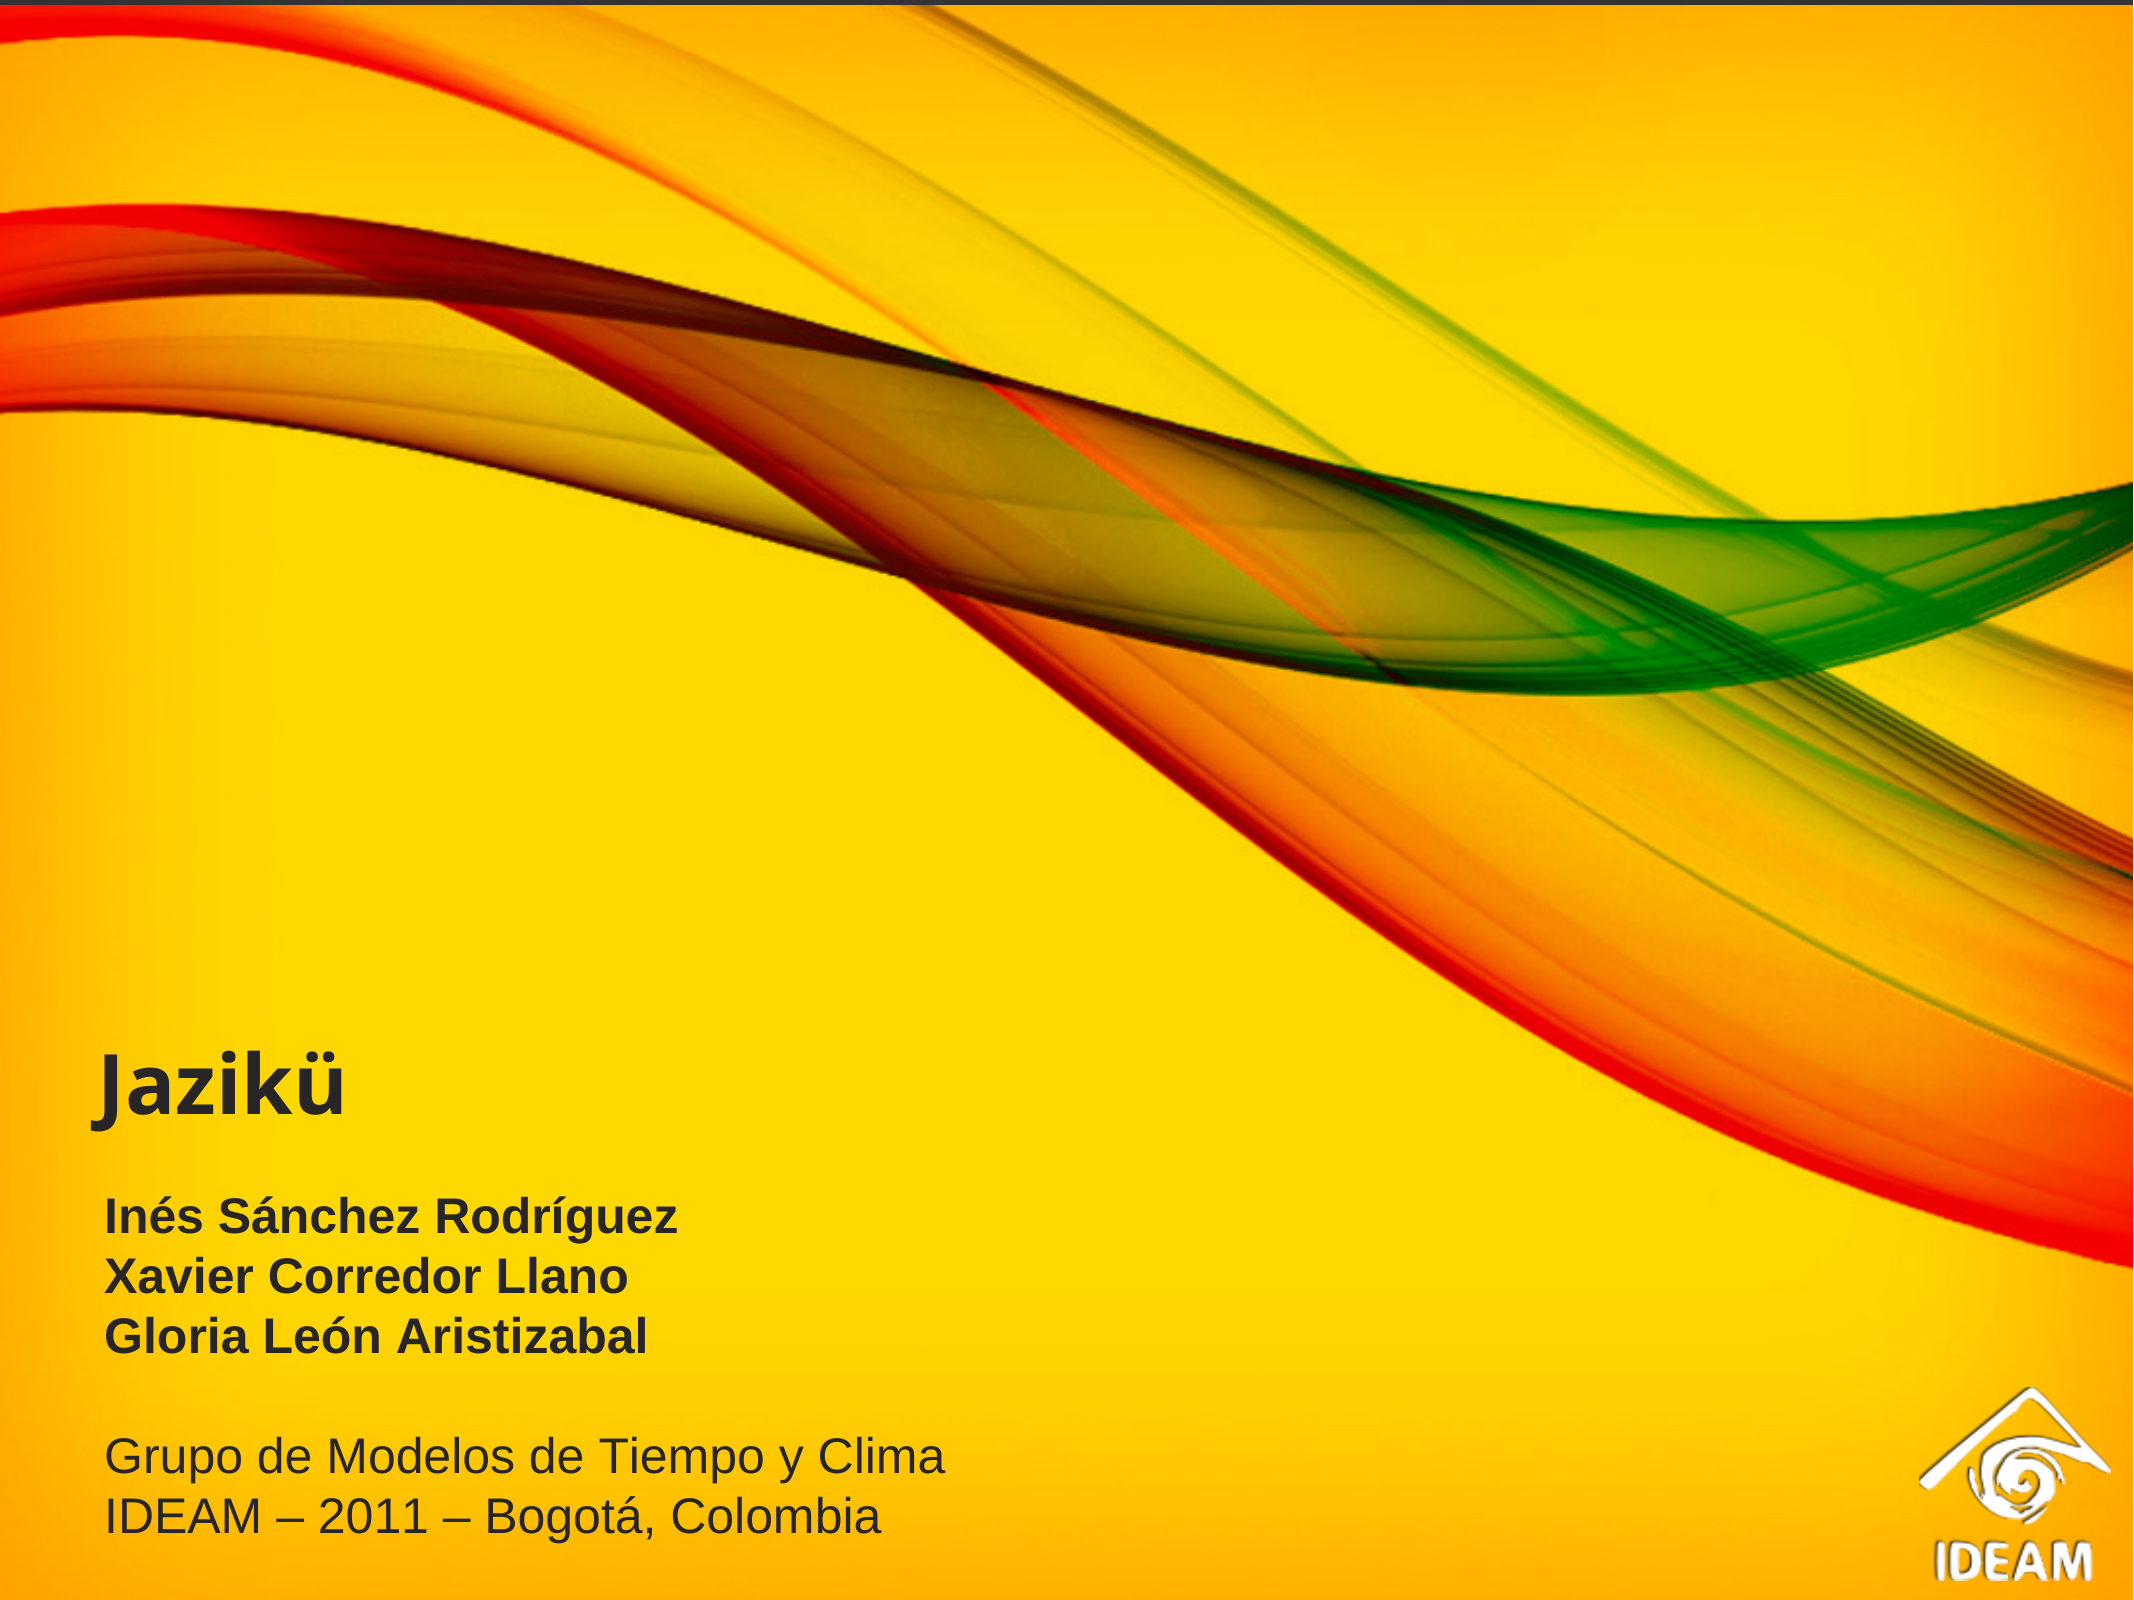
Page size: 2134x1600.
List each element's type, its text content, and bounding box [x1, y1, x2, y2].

text_box Jazikü [97, 1018, 1905, 1144]
text_box Inés Sánchez Rodríguez Xavier Corredor Llano Gloria León Aristizabal Grupo de Modelos de Tiempo y Clima IDEAM – 2011 – Bogotá, Colombia [104, 1294, 1911, 1433]
picture [0, 5, 2134, 1600]
